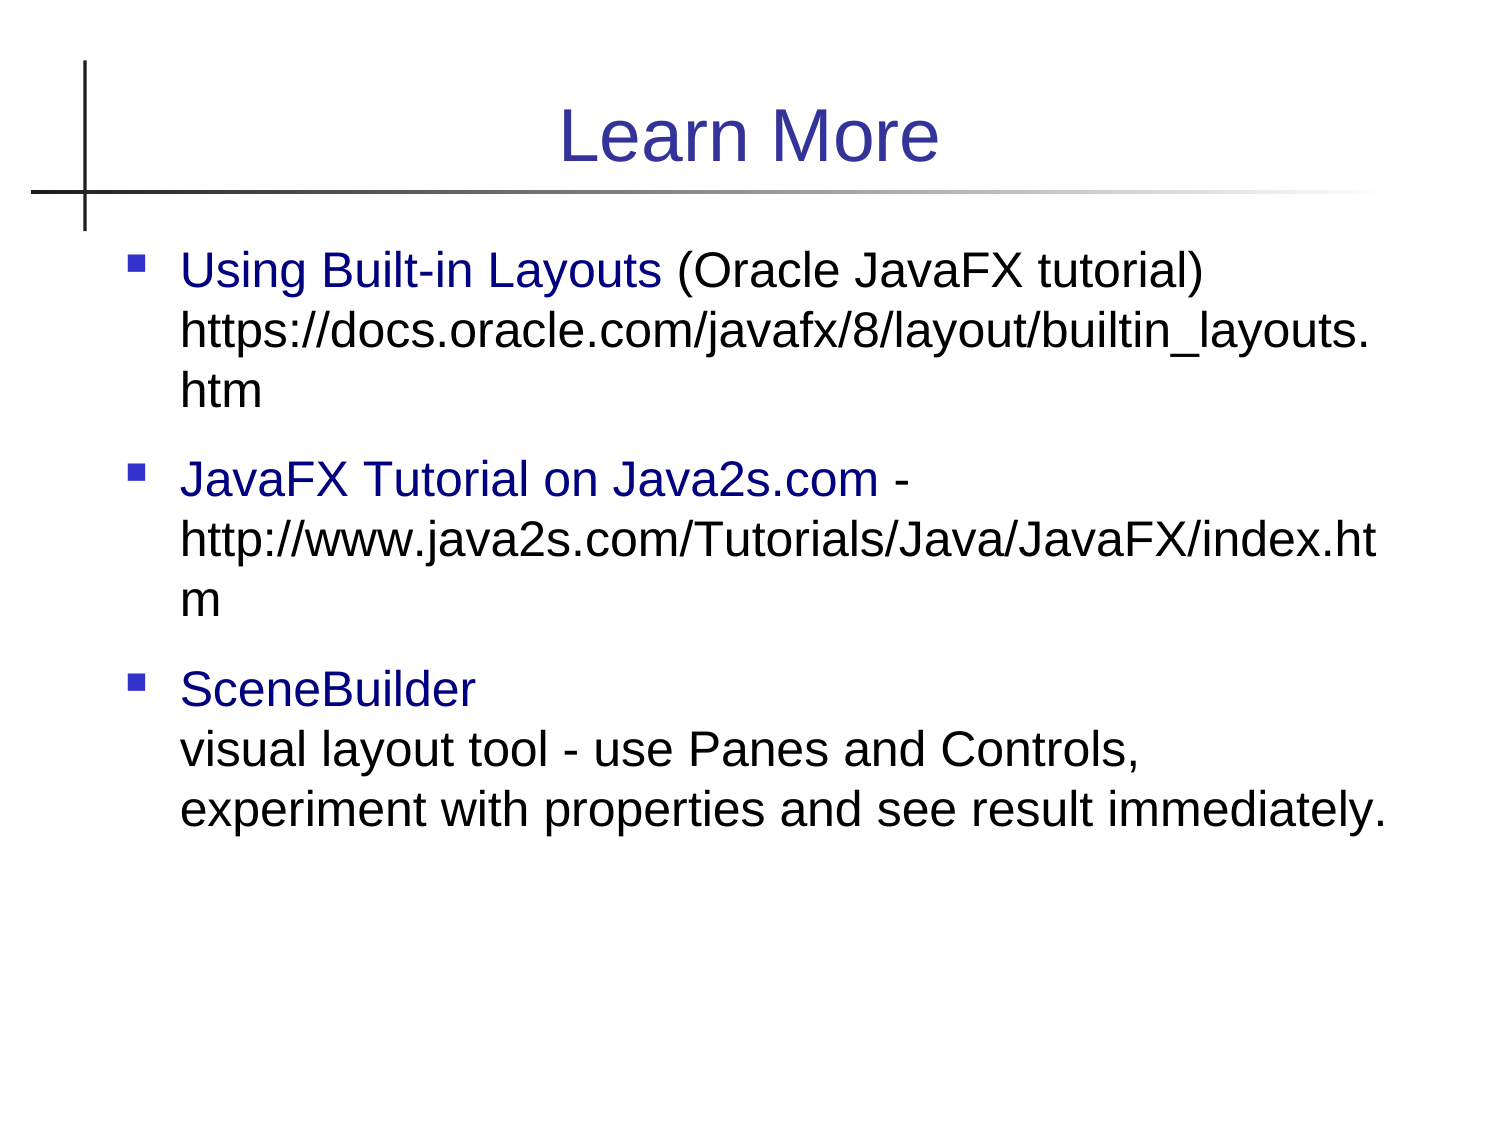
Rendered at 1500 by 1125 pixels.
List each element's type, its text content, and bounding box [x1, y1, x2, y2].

title Learn More [100, 42, 1400, 185]
list Using Built-in Layouts (Oracle JavaFX tutorial) https://docs.oracle.com/javafx/8/layout/builtin_layouts.htm JavaFX Tutorial on Java2s.com - http://www.java2s.com/Tutorials/Java/JavaFX/index.htm SceneBuilder visual layout tool - use Panes and Controls, experiment with properties and see result immediately. [110, 229, 1411, 962]
